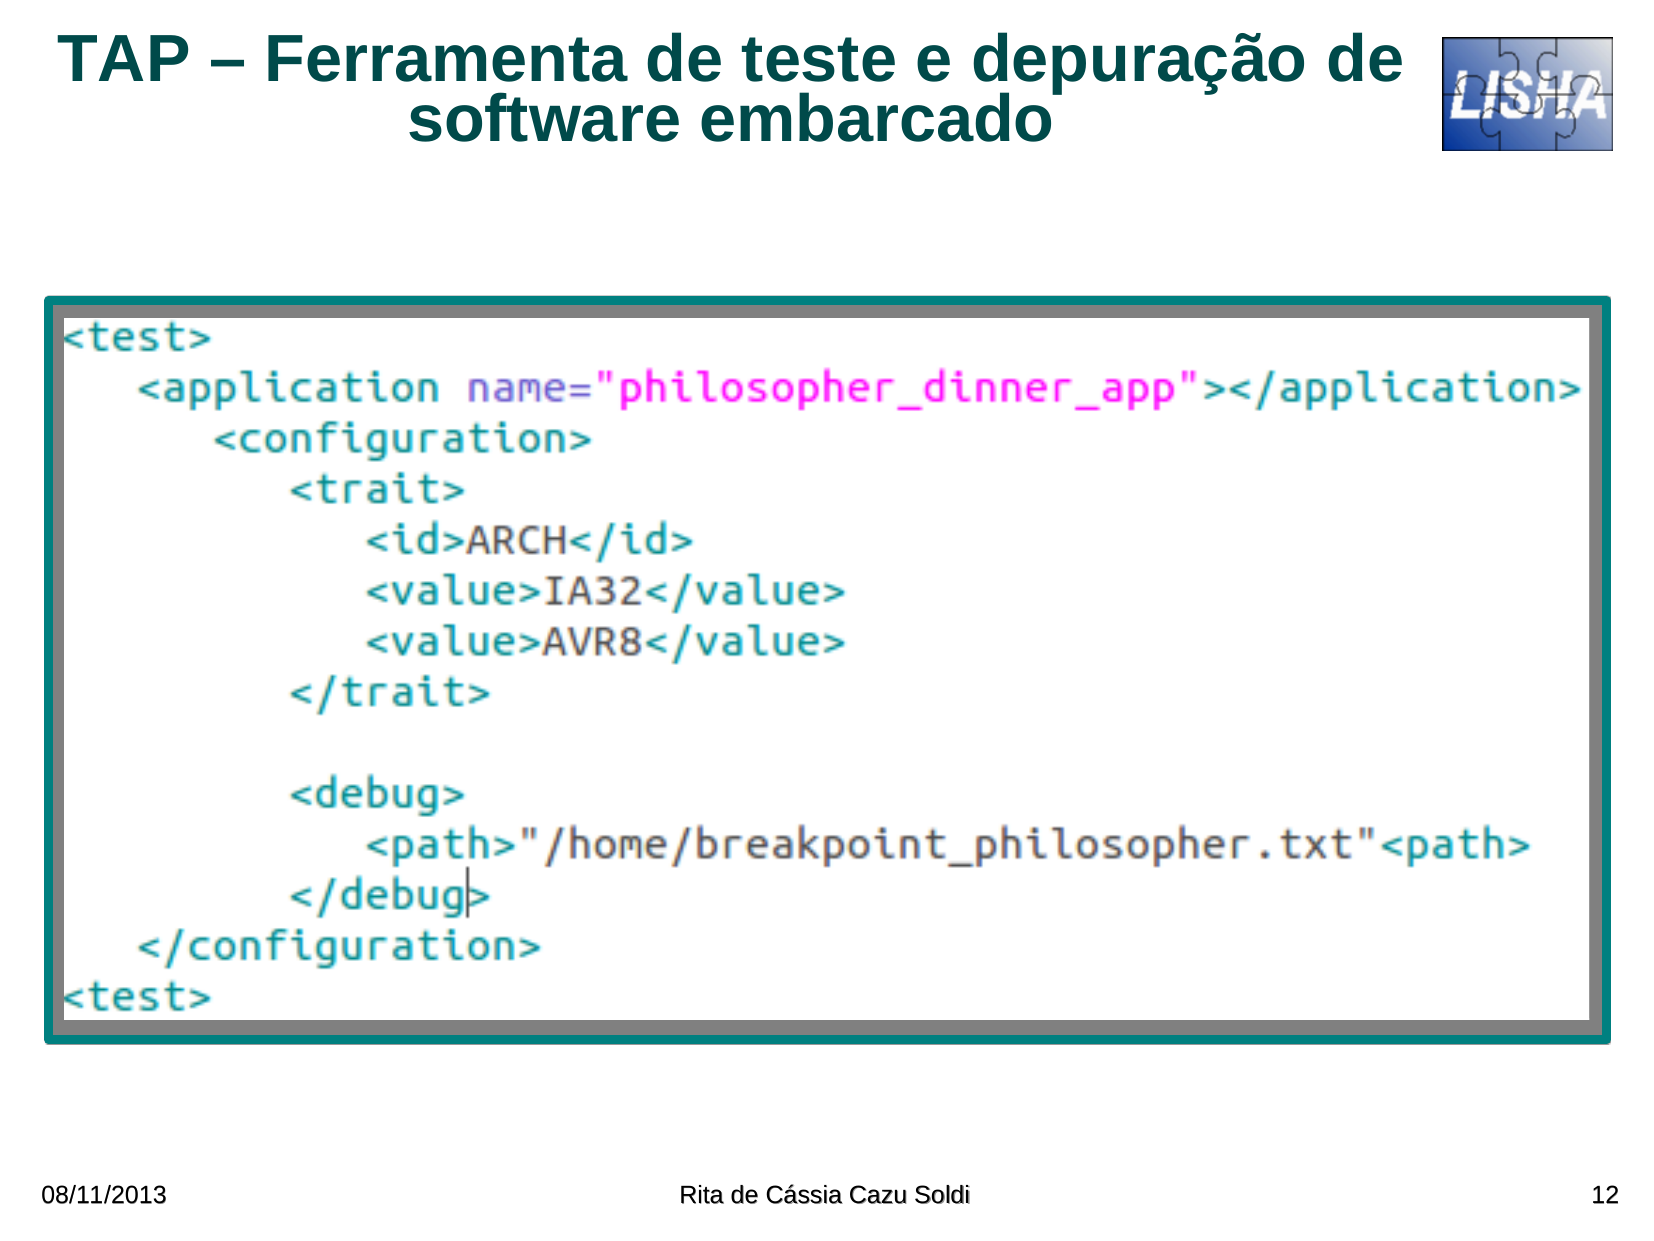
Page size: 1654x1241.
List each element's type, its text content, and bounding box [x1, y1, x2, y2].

text_box [48, 300, 1607, 1040]
title TAP – Ferramenta de teste e depuração de software embarcado [37, 16, 1426, 172]
picture [64, 318, 1589, 1020]
picture [1442, 37, 1613, 151]
